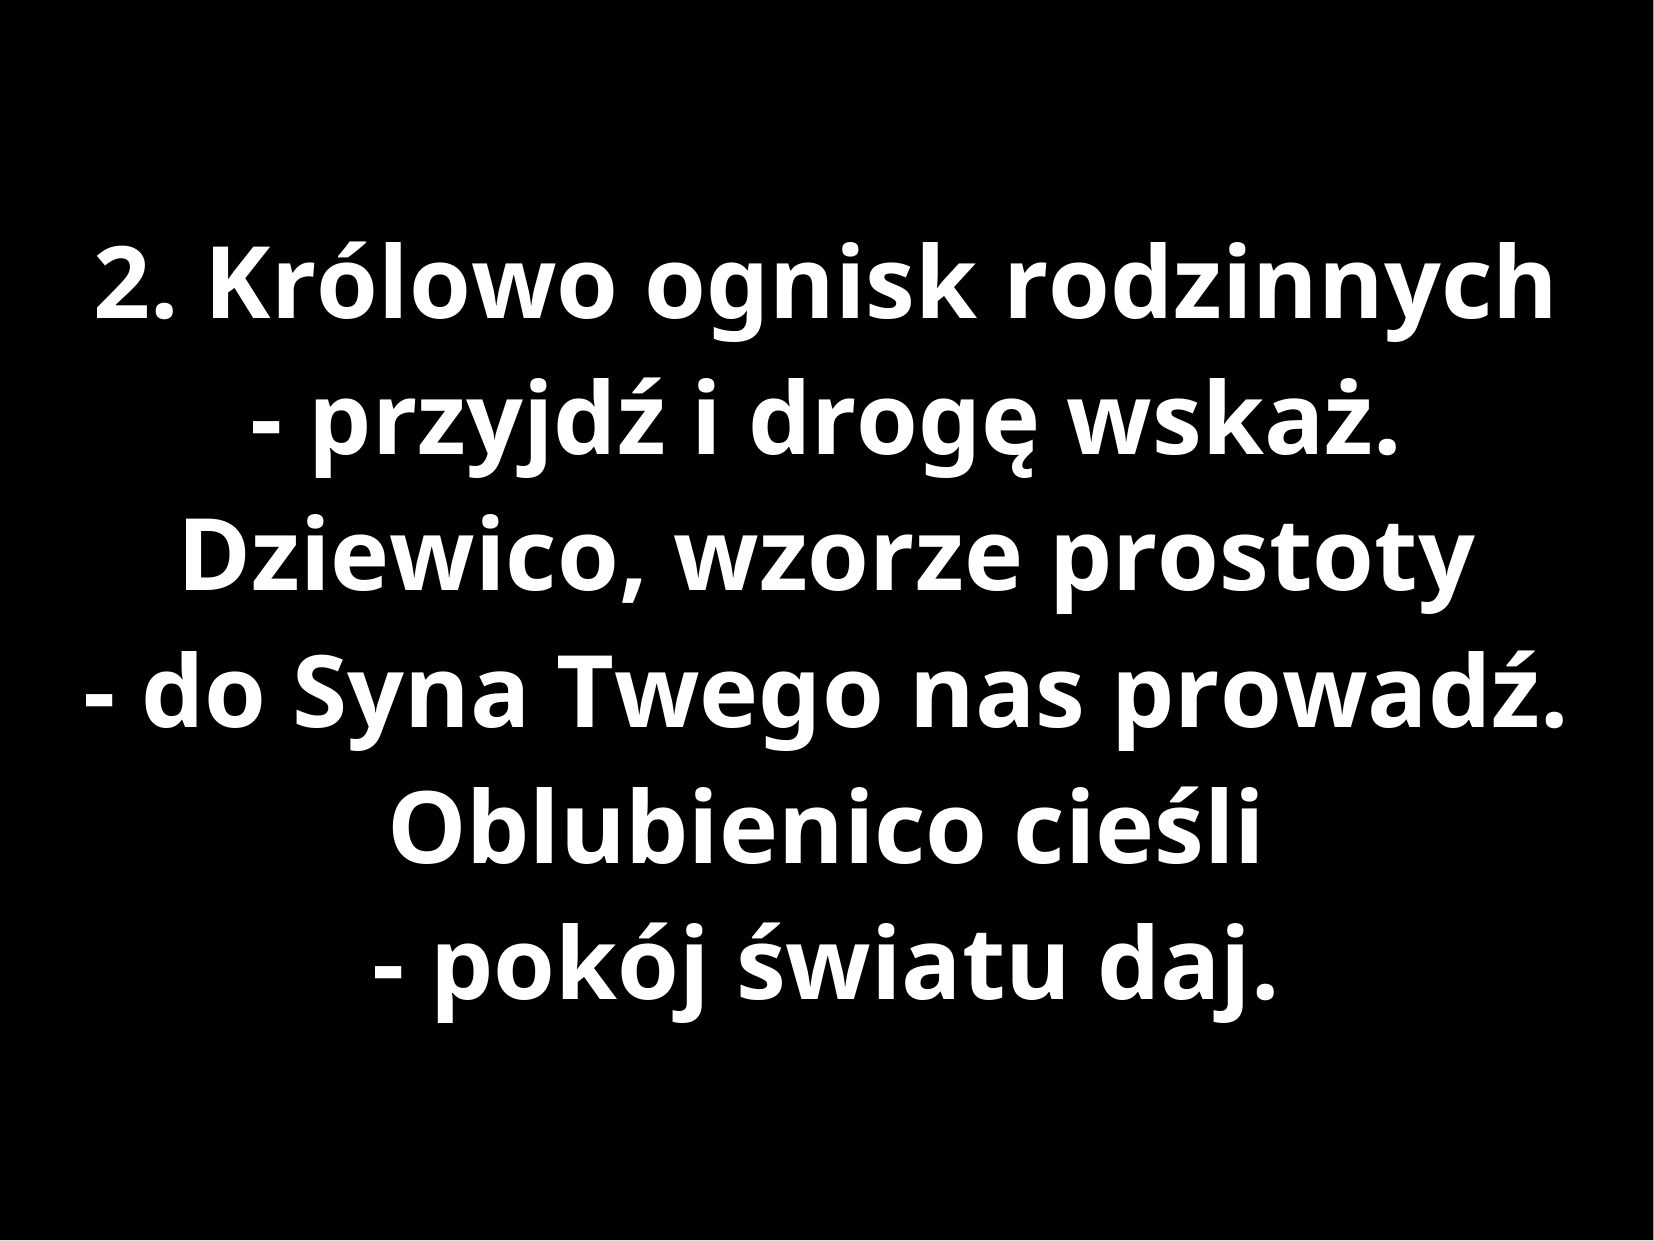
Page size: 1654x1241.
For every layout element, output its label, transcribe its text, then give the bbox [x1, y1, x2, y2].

title 2. Królowo ognisk rodzinnych - przyjdź i drogę wskaż. Dziewico, wzorze prostoty - do Syna Twego nas prowadź. Oblubienico cieśli - pokój światu daj. [0, 0, 1654, 1241]
